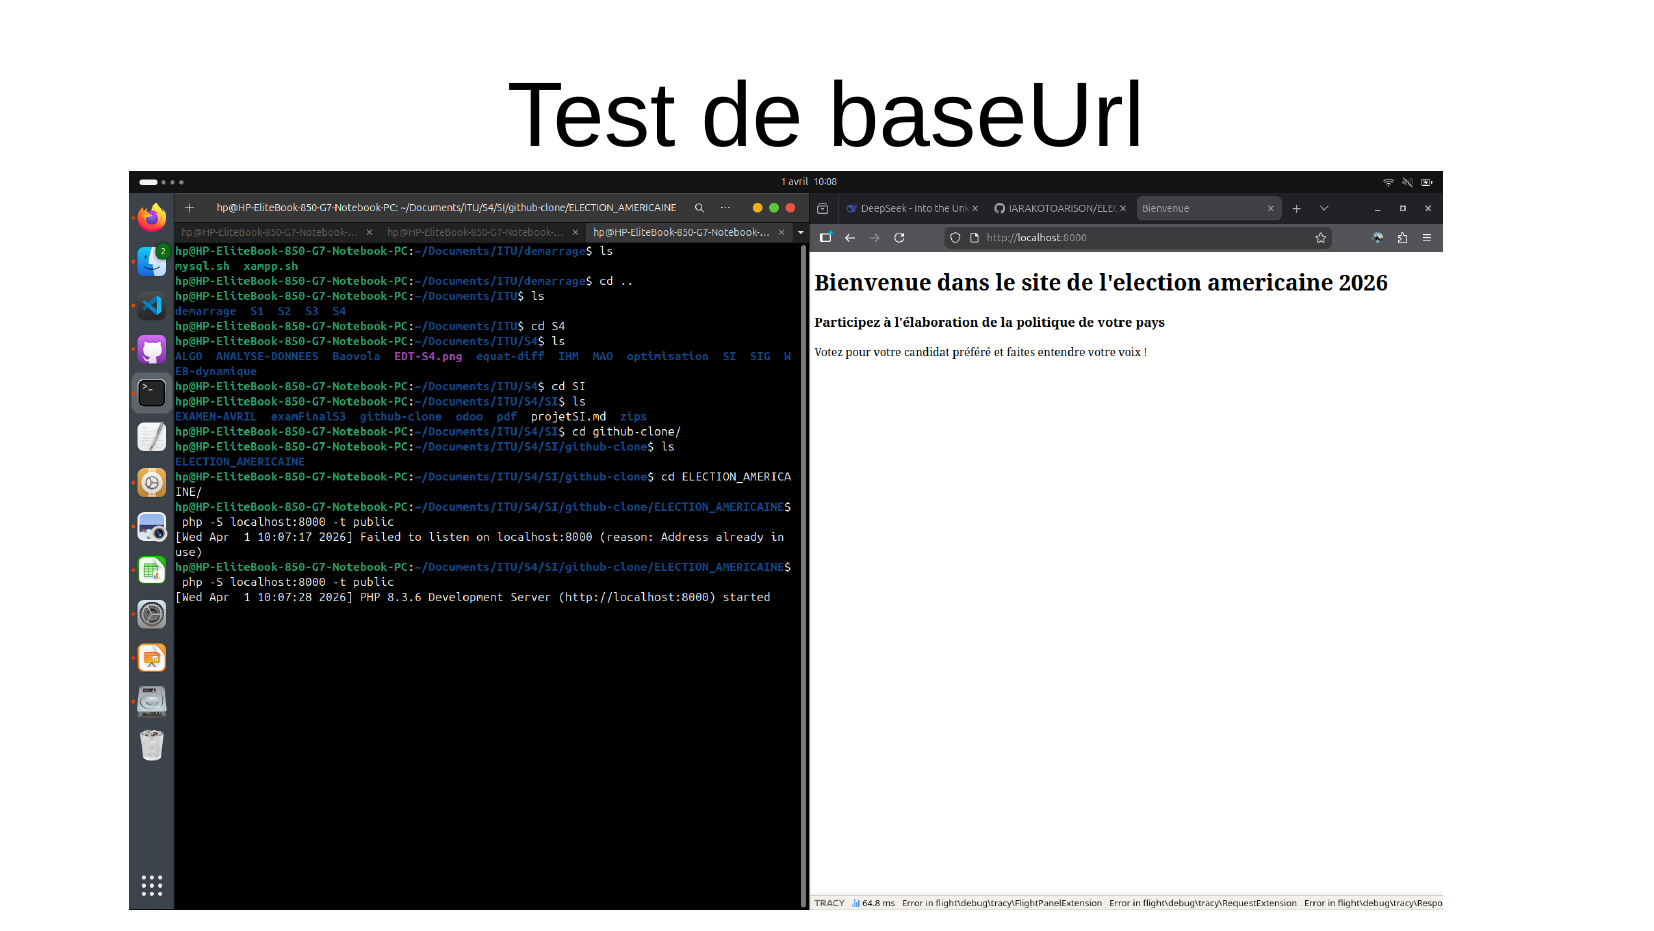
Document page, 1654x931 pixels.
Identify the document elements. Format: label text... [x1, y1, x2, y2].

title Test de baseUrl [82, 37, 1571, 193]
picture [129, 171, 1443, 910]
